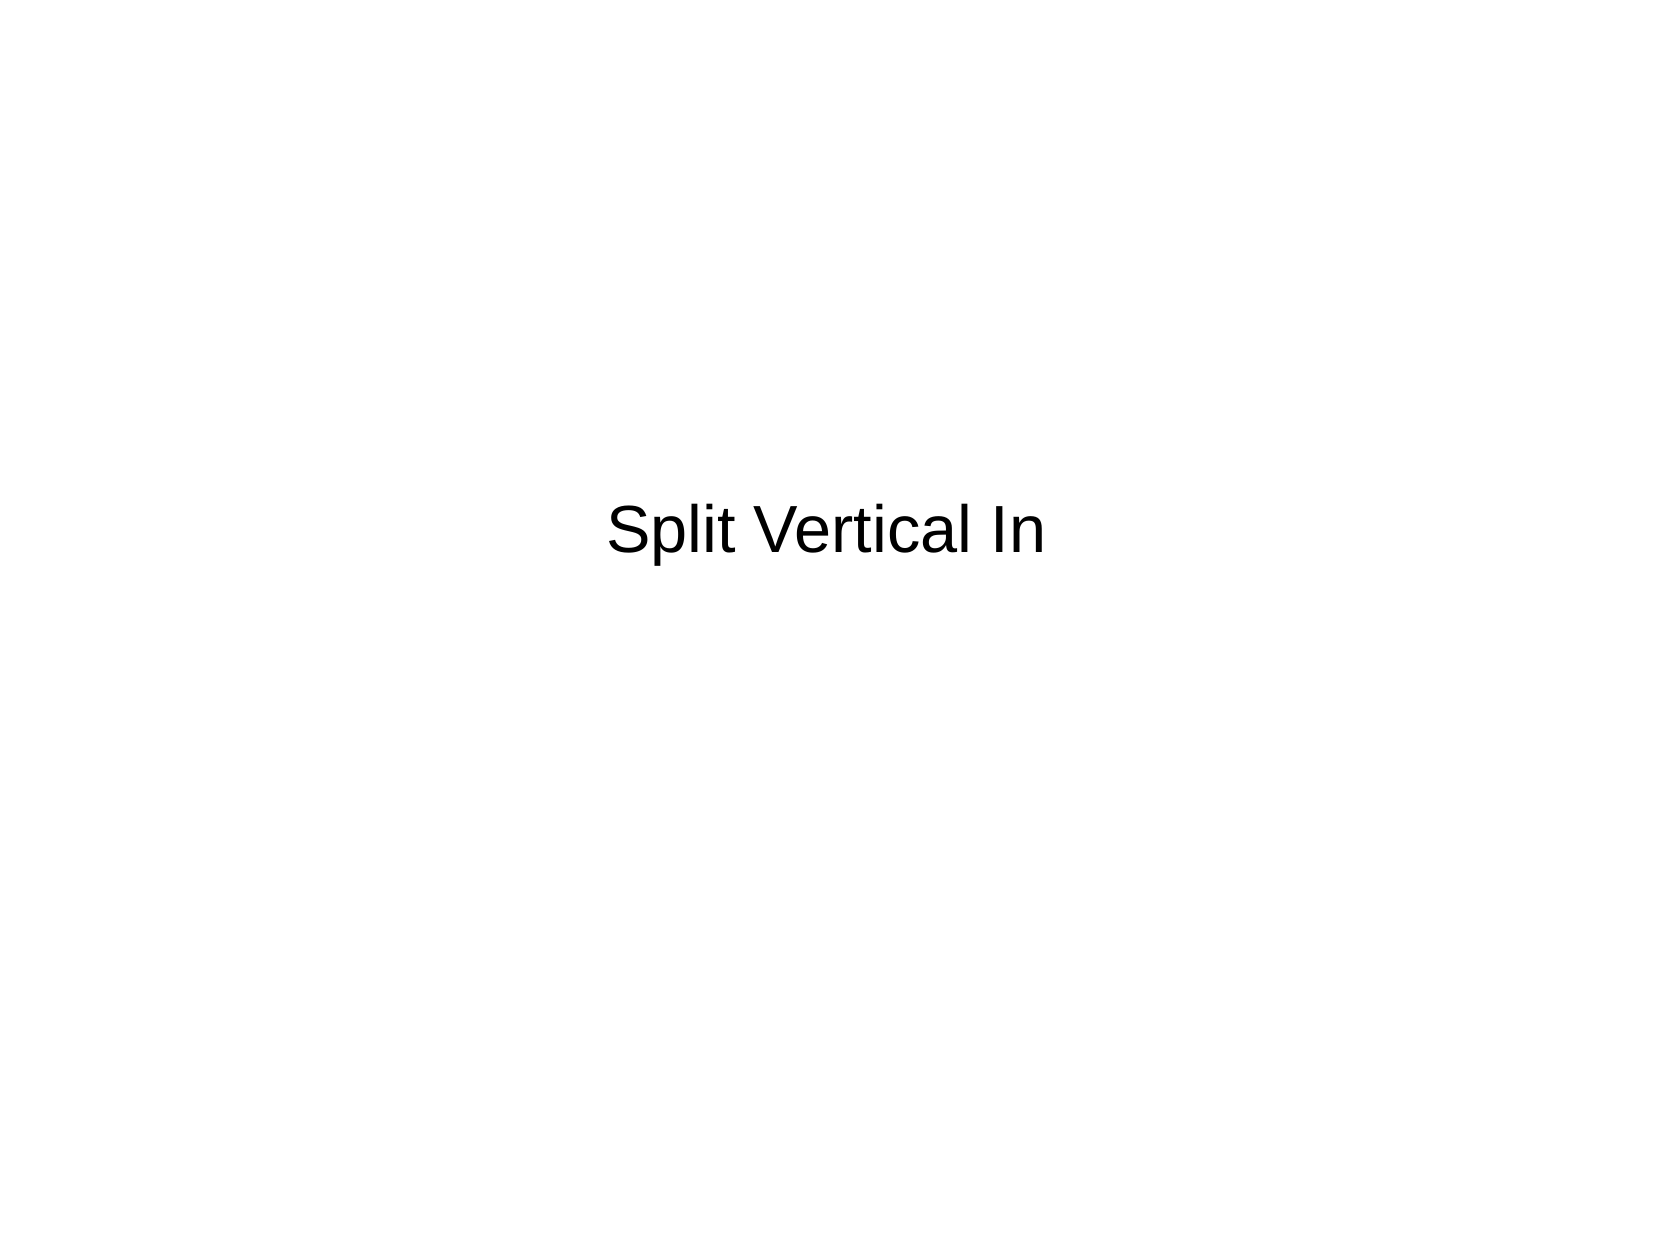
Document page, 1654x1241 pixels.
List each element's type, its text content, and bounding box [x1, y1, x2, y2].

subtitle Split Vertical In [82, 49, 1571, 1010]
